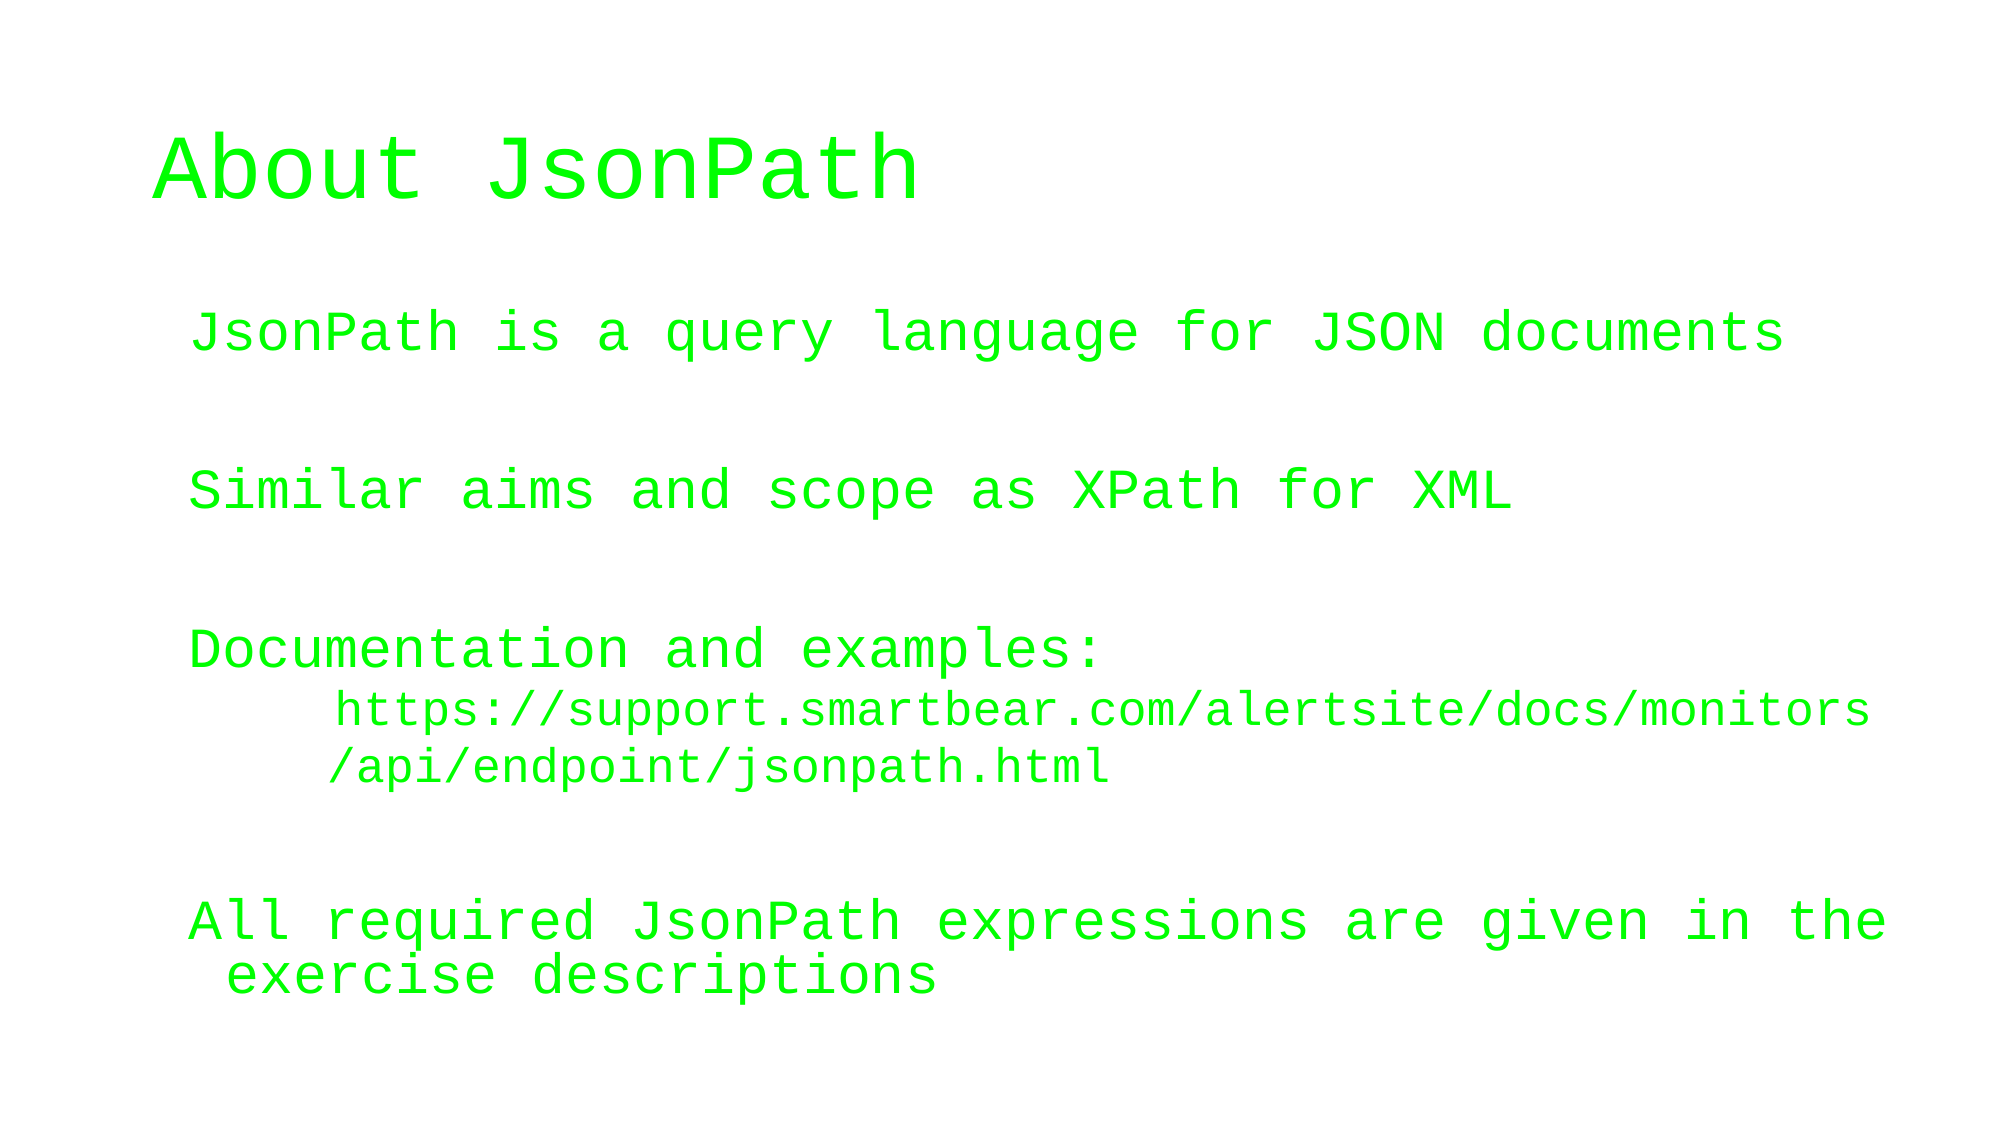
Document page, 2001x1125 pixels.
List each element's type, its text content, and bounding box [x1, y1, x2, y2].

list JsonPath is a query language for JSON documents Similar aims and scope as XPath for XML Documentation and examples: https://support.smartbear.com/alertsite/docs/monitors /api/endpoint/jsonpath.html All required JsonPath expressions are given in the exercise descriptions [137, 299, 1951, 1014]
title About JsonPath [137, 59, 1863, 278]
